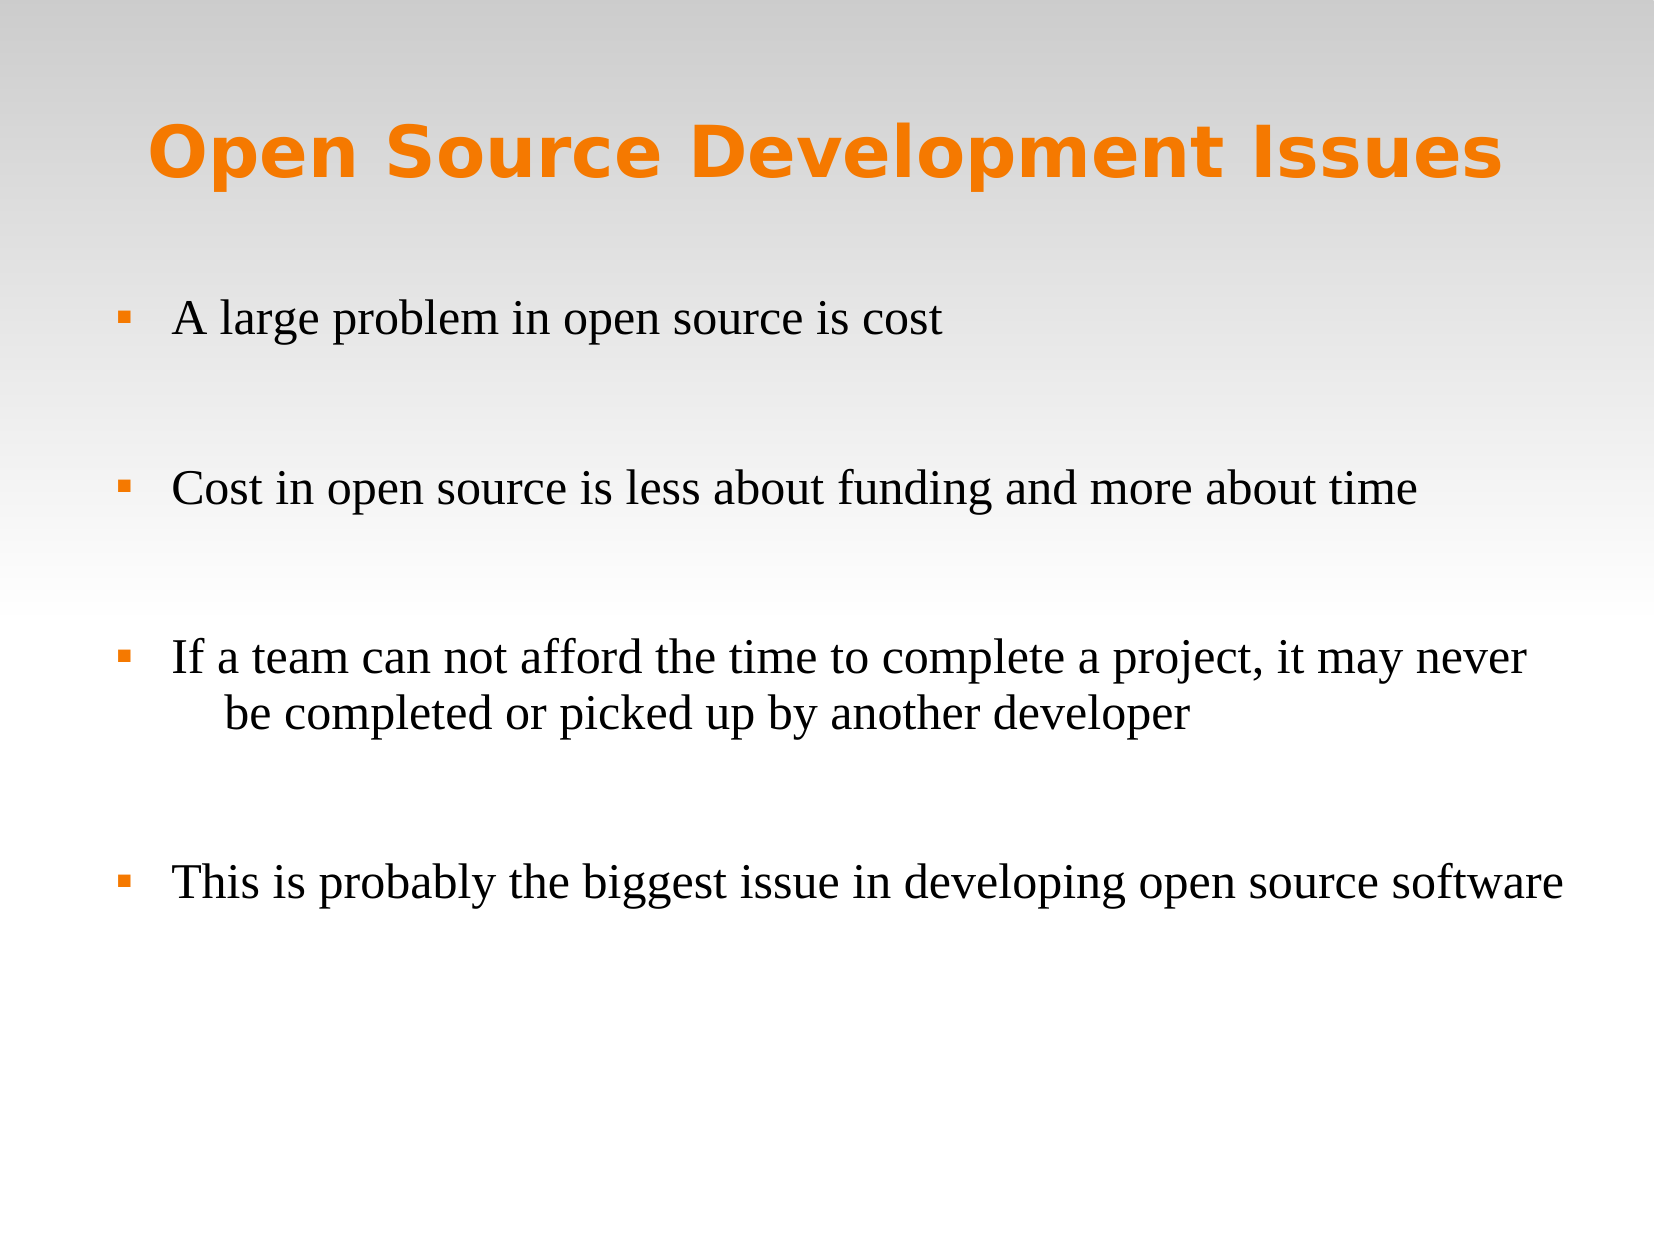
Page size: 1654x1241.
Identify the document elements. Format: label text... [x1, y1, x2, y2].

list A large problem in open source is cost Cost in open source is less about funding and more about time If a team can not afford the time to complete a project, it may never be completed or picked up by another developer This is probably the biggest issue in developing open source software [82, 290, 1571, 1109]
title Open Source Development Issues [82, 49, 1571, 257]
